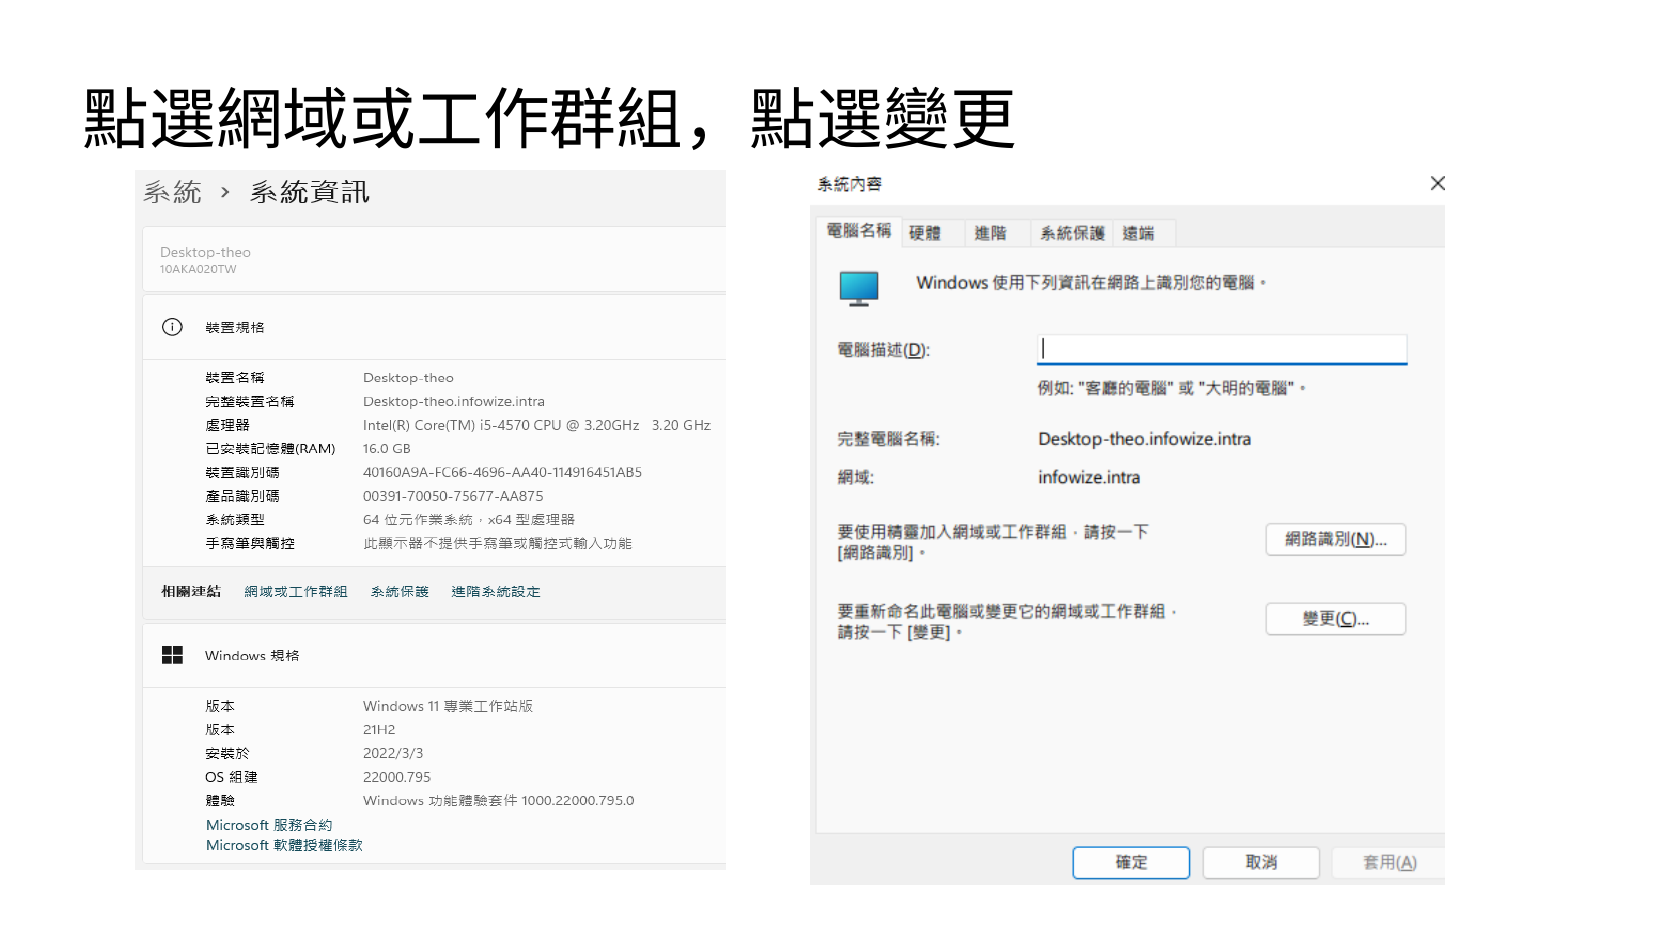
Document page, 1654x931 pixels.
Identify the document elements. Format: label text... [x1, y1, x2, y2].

picture [810, 193, 1445, 886]
picture [135, 193, 726, 871]
title 點選網域或工作群組，點選變更 [82, 37, 1571, 193]
